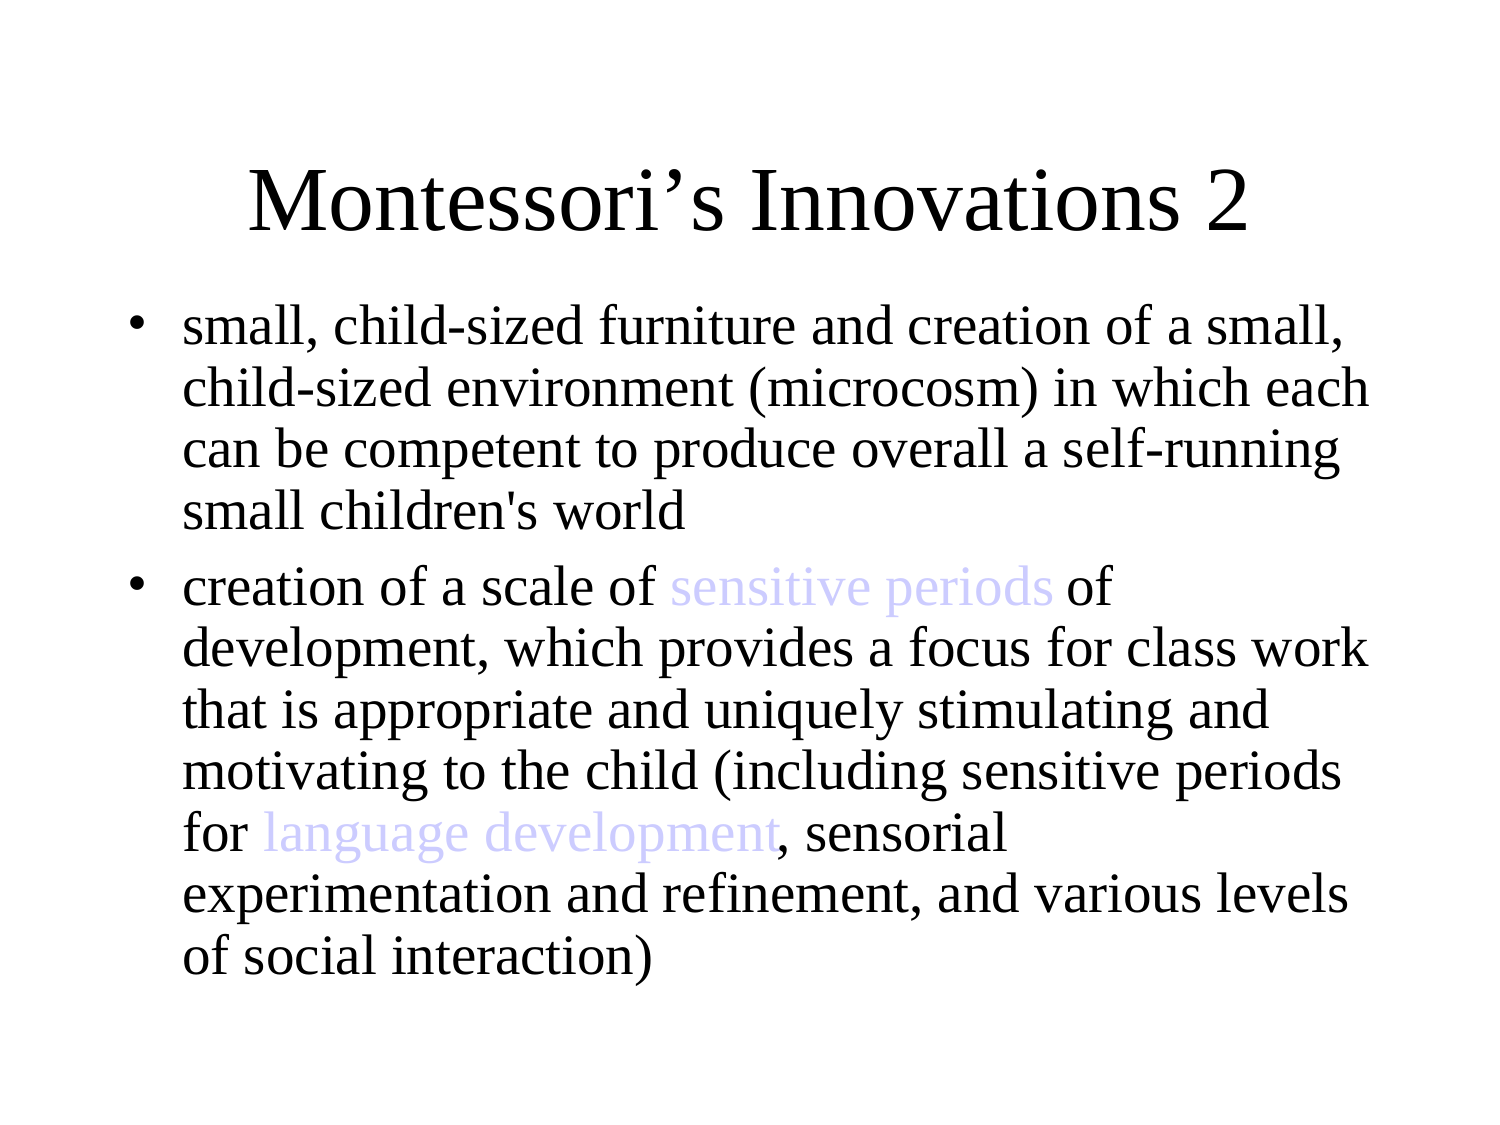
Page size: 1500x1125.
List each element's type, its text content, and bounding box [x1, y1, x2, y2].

title Montessori’s Innovations 2 [112, 99, 1388, 287]
list small, child-sized furniture and creation of a small, child-sized environment (microcosm) in which each can be competent to produce overall a self-running small children's world creation of a scale of sensitive periods of development, which provides a focus for class work that is appropriate and uniquely stimulating and motivating to the child (including sensitive periods for language development, sensorial experimentation and refinement, and various levels of social interaction) [112, 287, 1388, 1000]
